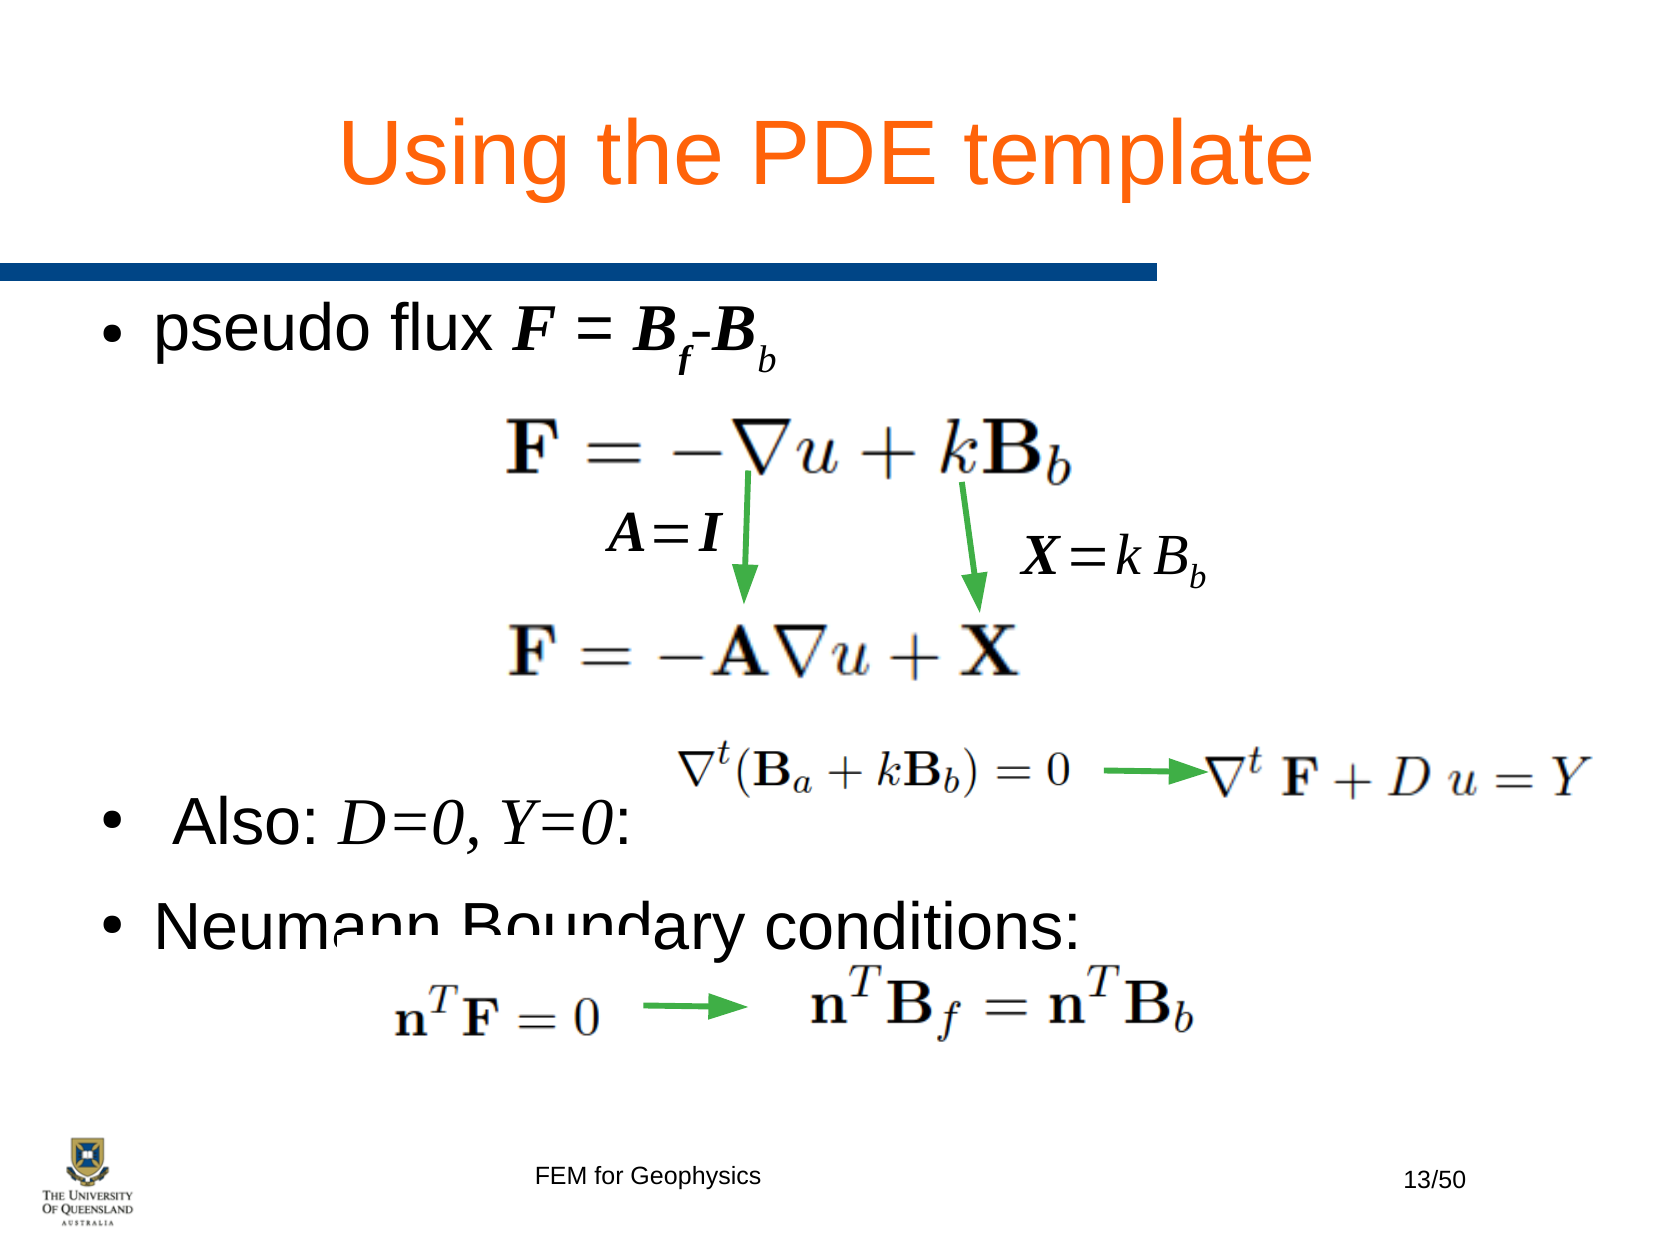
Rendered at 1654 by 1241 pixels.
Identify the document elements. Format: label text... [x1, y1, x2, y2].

picture [1170, 723, 1621, 820]
picture [337, 935, 654, 1078]
chart [596, 499, 733, 565]
chart [1011, 522, 1215, 595]
picture [35, 1133, 142, 1235]
picture [468, 607, 1094, 818]
picture [783, 956, 1222, 1056]
picture [421, 375, 1156, 548]
title Using the PDE template [82, 49, 1571, 257]
list pseudo flux F = Bf-Bb Also: D=0, Y=0: Neumann Boundary conditions: [82, 290, 1571, 1010]
